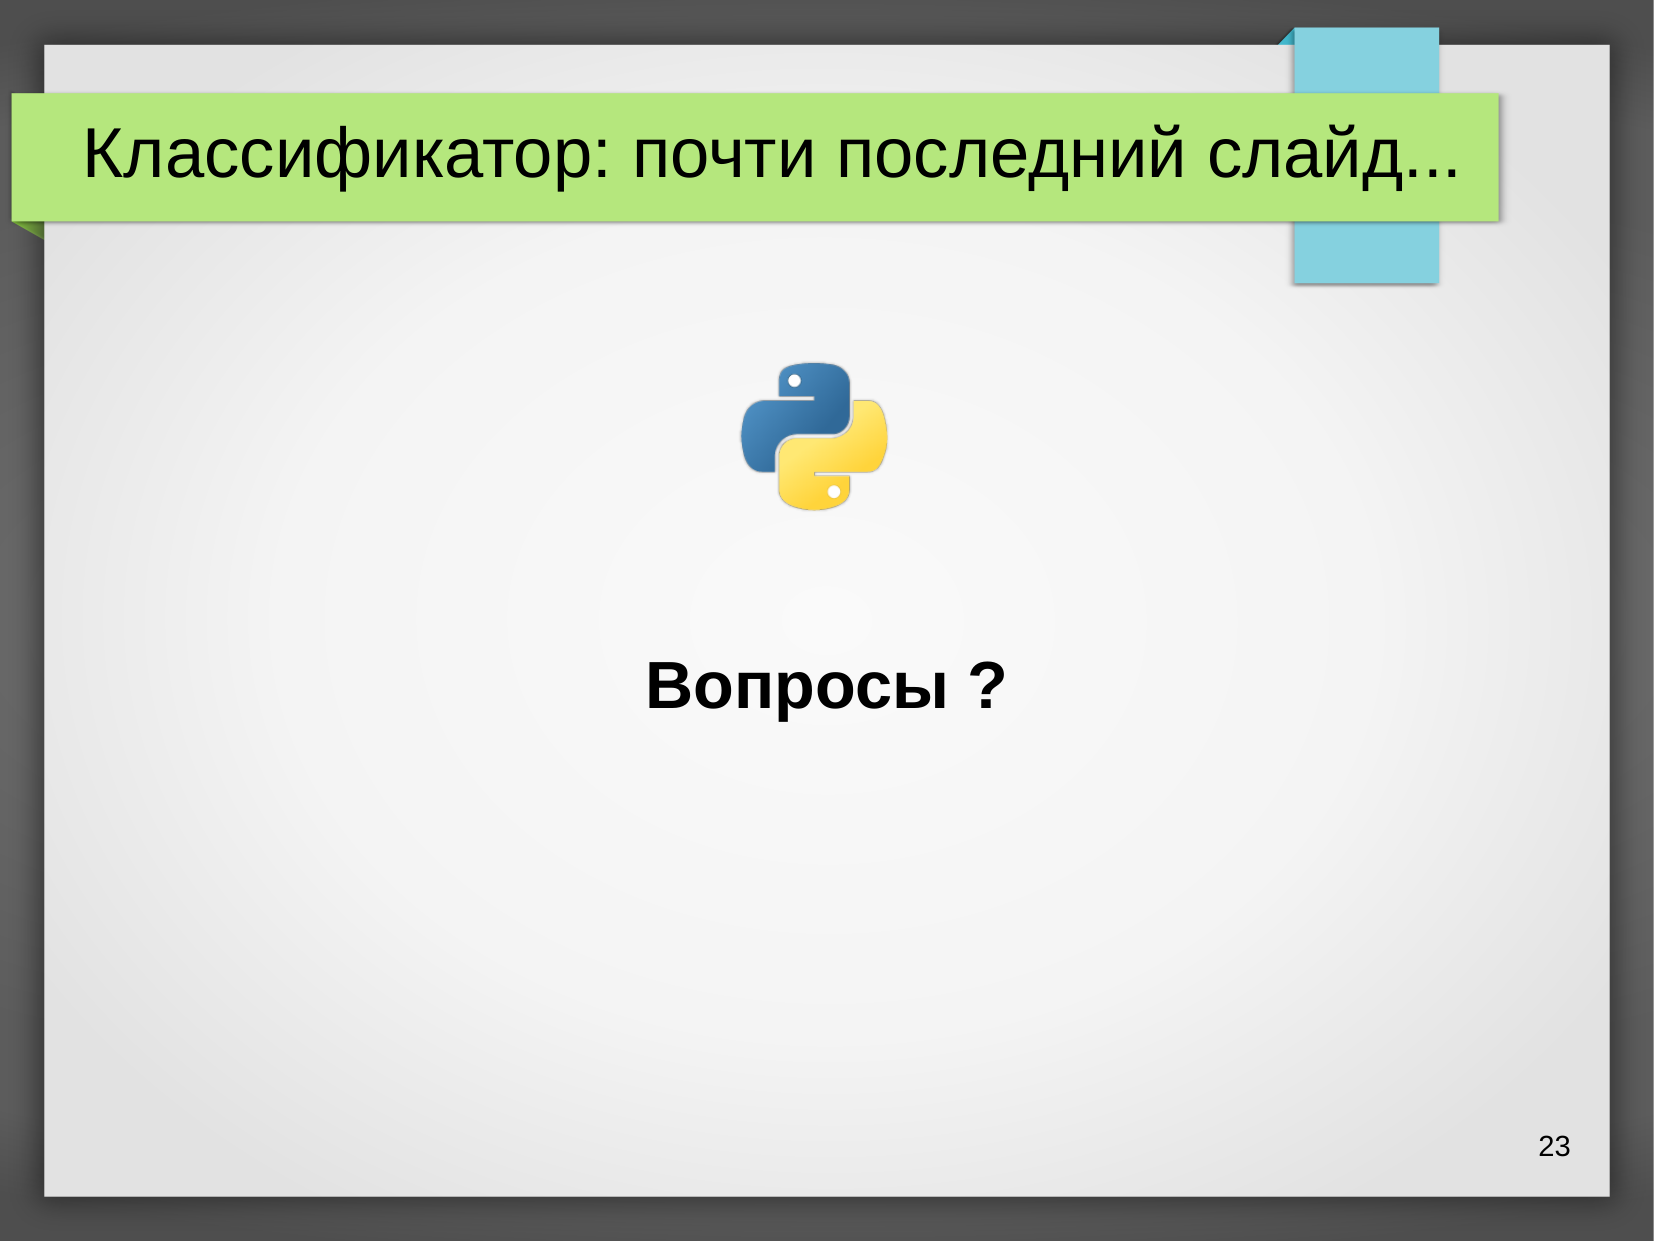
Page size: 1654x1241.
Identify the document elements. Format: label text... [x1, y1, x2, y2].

picture [0, 0, 1654, 1241]
subtitle Вопросы ? [82, 236, 1571, 1134]
title Классификатор: почти последний слайд... [82, 49, 1571, 236]
